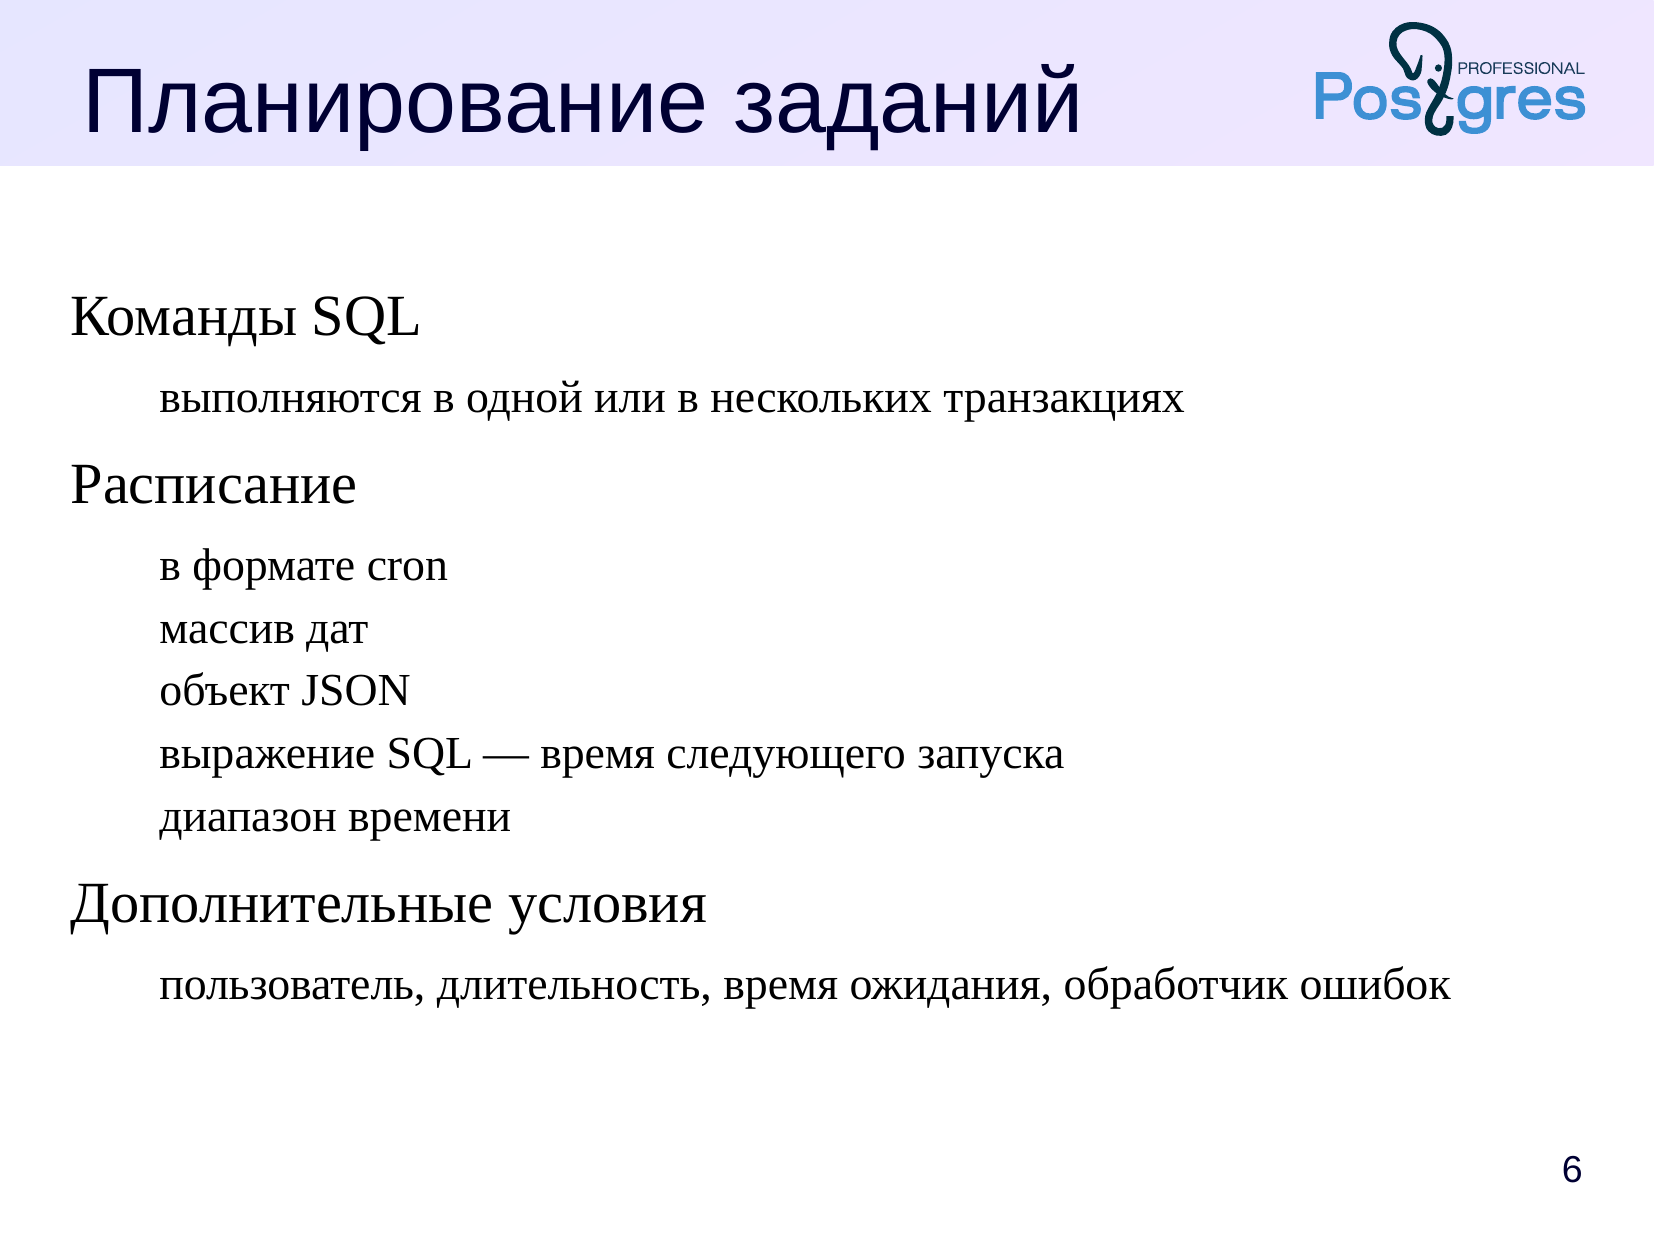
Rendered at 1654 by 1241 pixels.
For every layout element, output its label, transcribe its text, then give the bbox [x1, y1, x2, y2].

title Планирование заданий [82, 49, 1252, 153]
list Команды SQL выполняются в одной или в нескольких транзакциях Расписание в формате cron массив дат объект JSON выражение SQL ­— время следующего запуска диапазон времени Дополнительные условия пользователь, длительность, время ожидания, обработчик ошибок [70, 283, 1583, 1096]
